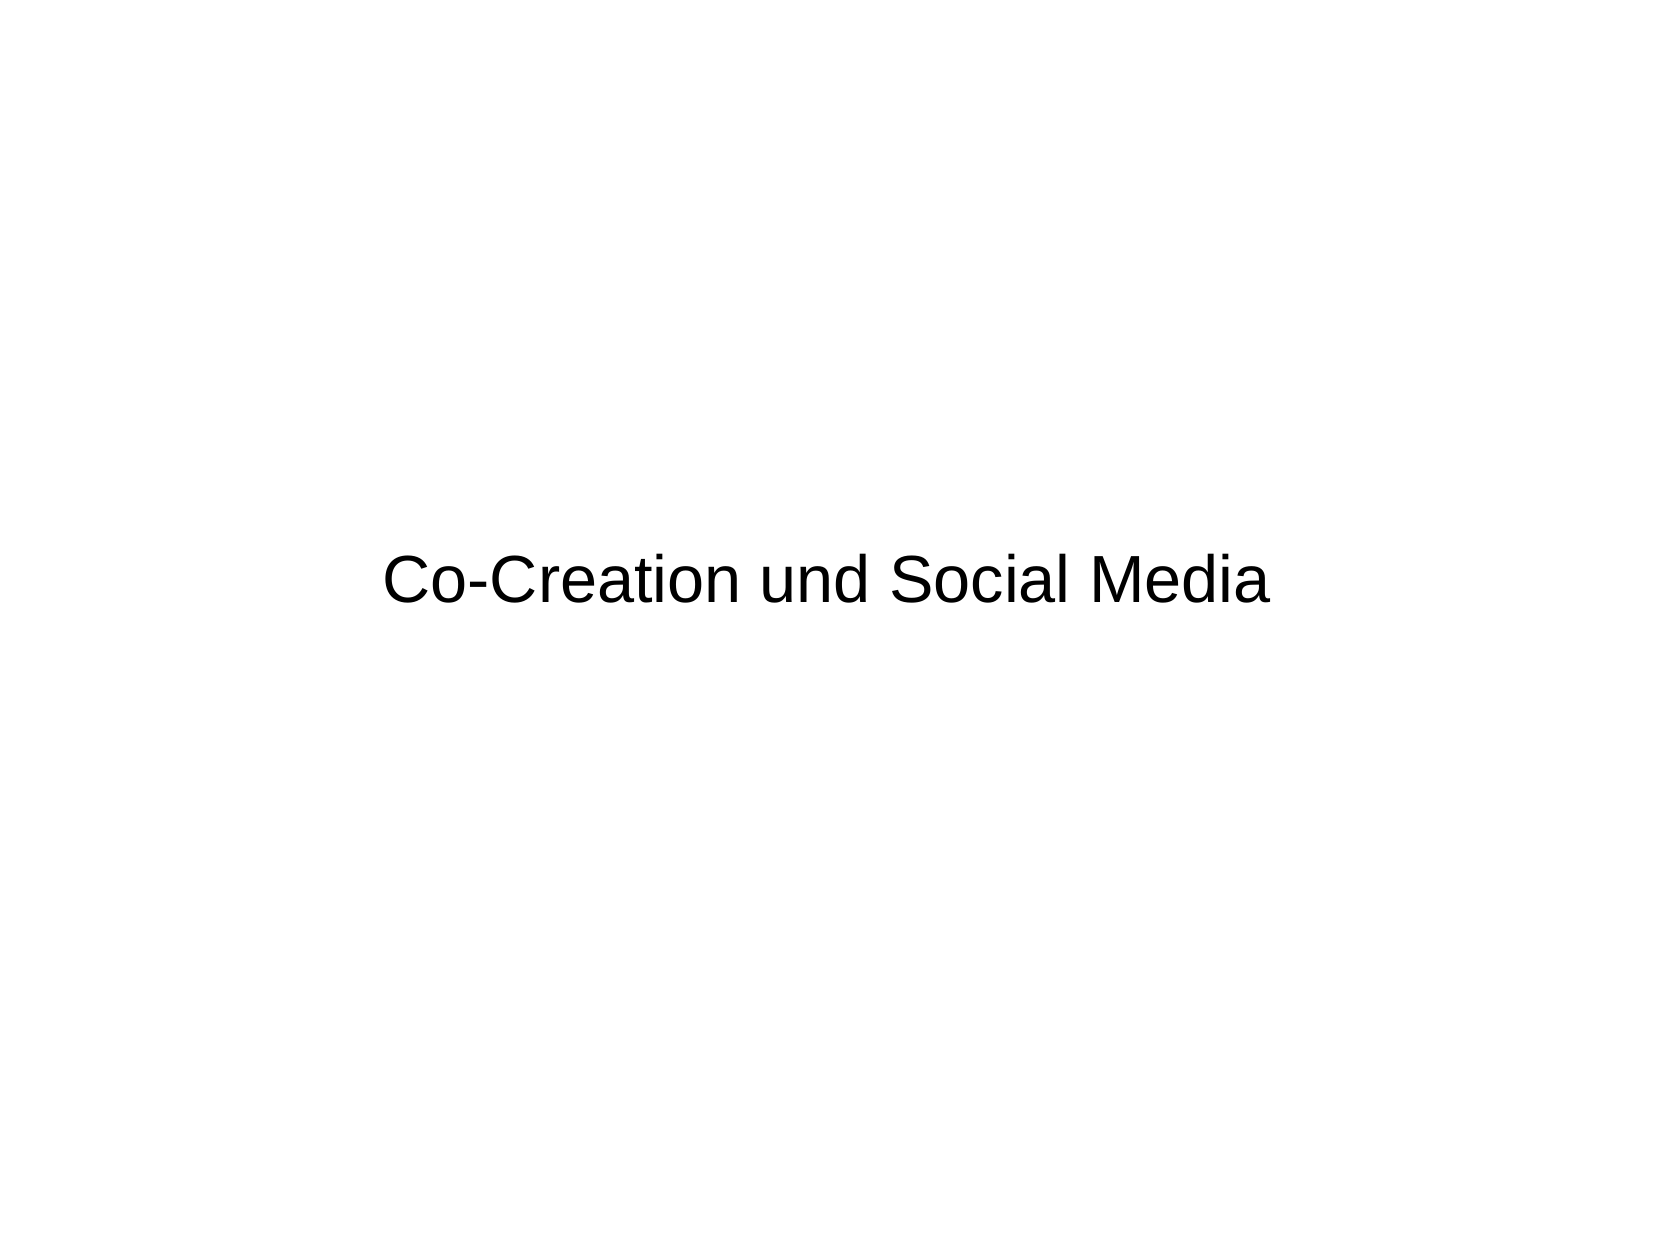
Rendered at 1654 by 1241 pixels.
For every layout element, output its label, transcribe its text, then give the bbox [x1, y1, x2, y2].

subtitle Co-Creation und Social Media [82, 49, 1571, 1109]
